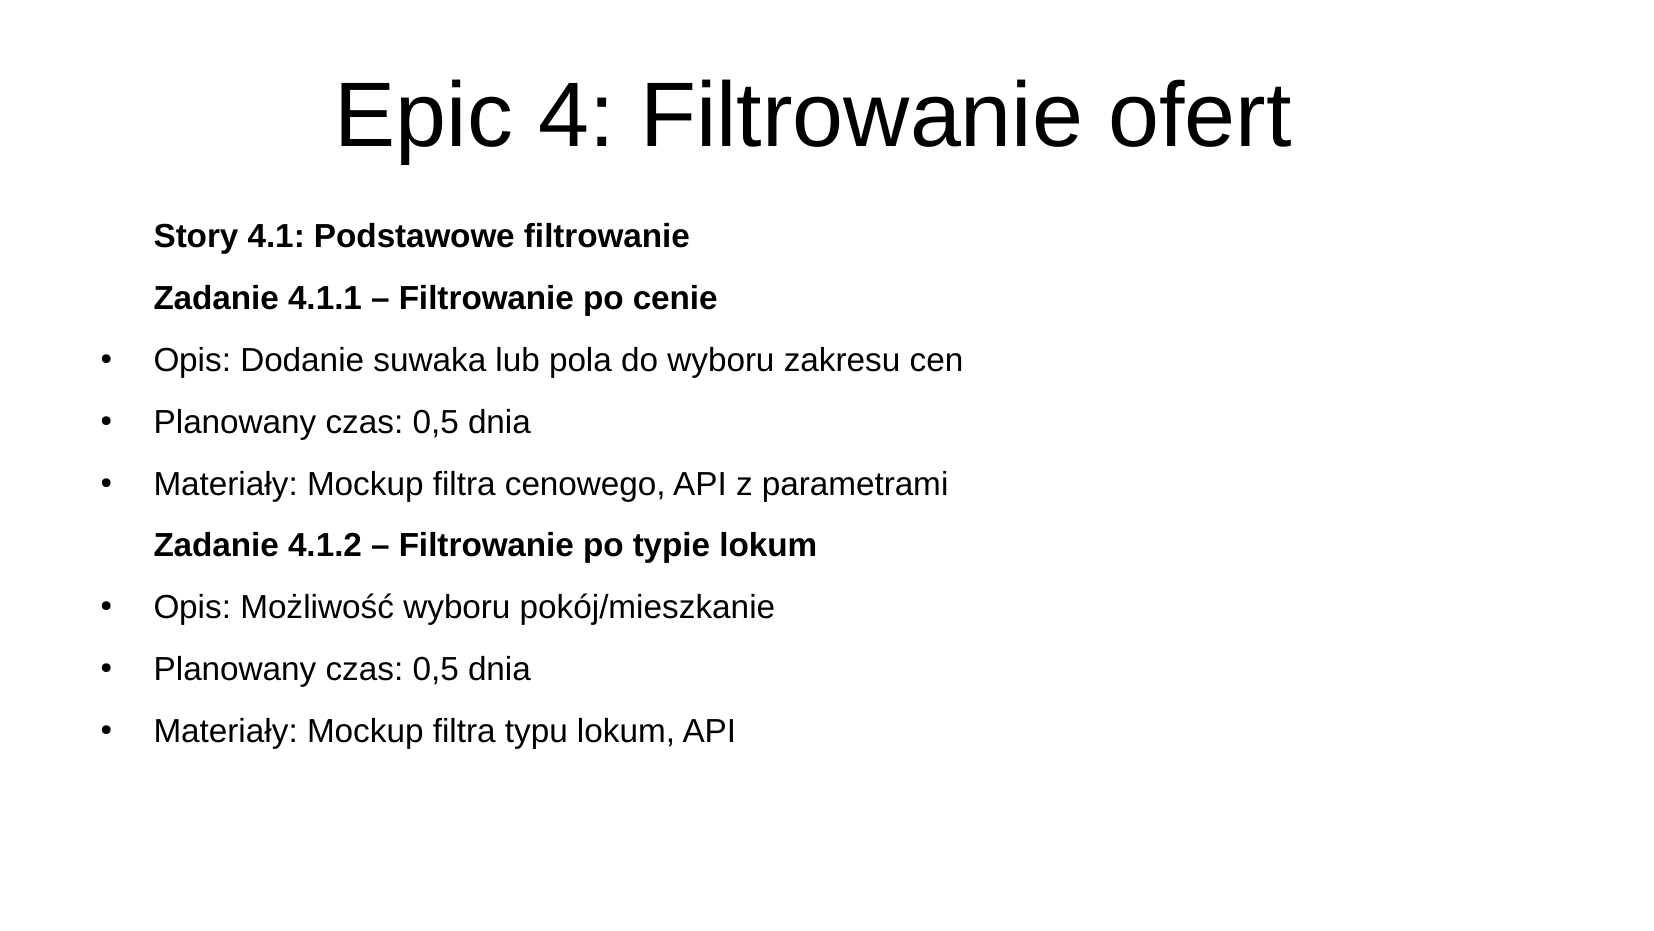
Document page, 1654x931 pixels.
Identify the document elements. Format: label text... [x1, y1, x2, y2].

title Epic 4: Filtrowanie ofert [82, 37, 1571, 193]
list Story 4.1: Podstawowe filtrowanie Zadanie 4.1.1 – Filtrowanie po cenie Opis: Dodanie suwaka lub pola do wyboru zakresu cen Planowany czas: 0,5 dnia Materiały: Mockup filtra cenowego, API z parametrami Zadanie 4.1.2 – Filtrowanie po typie lokum Opis: Możliwość wyboru pokój/mieszkanie Planowany czas: 0,5 dnia Materiały: Mockup filtra typu lokum, API [82, 217, 1571, 758]
